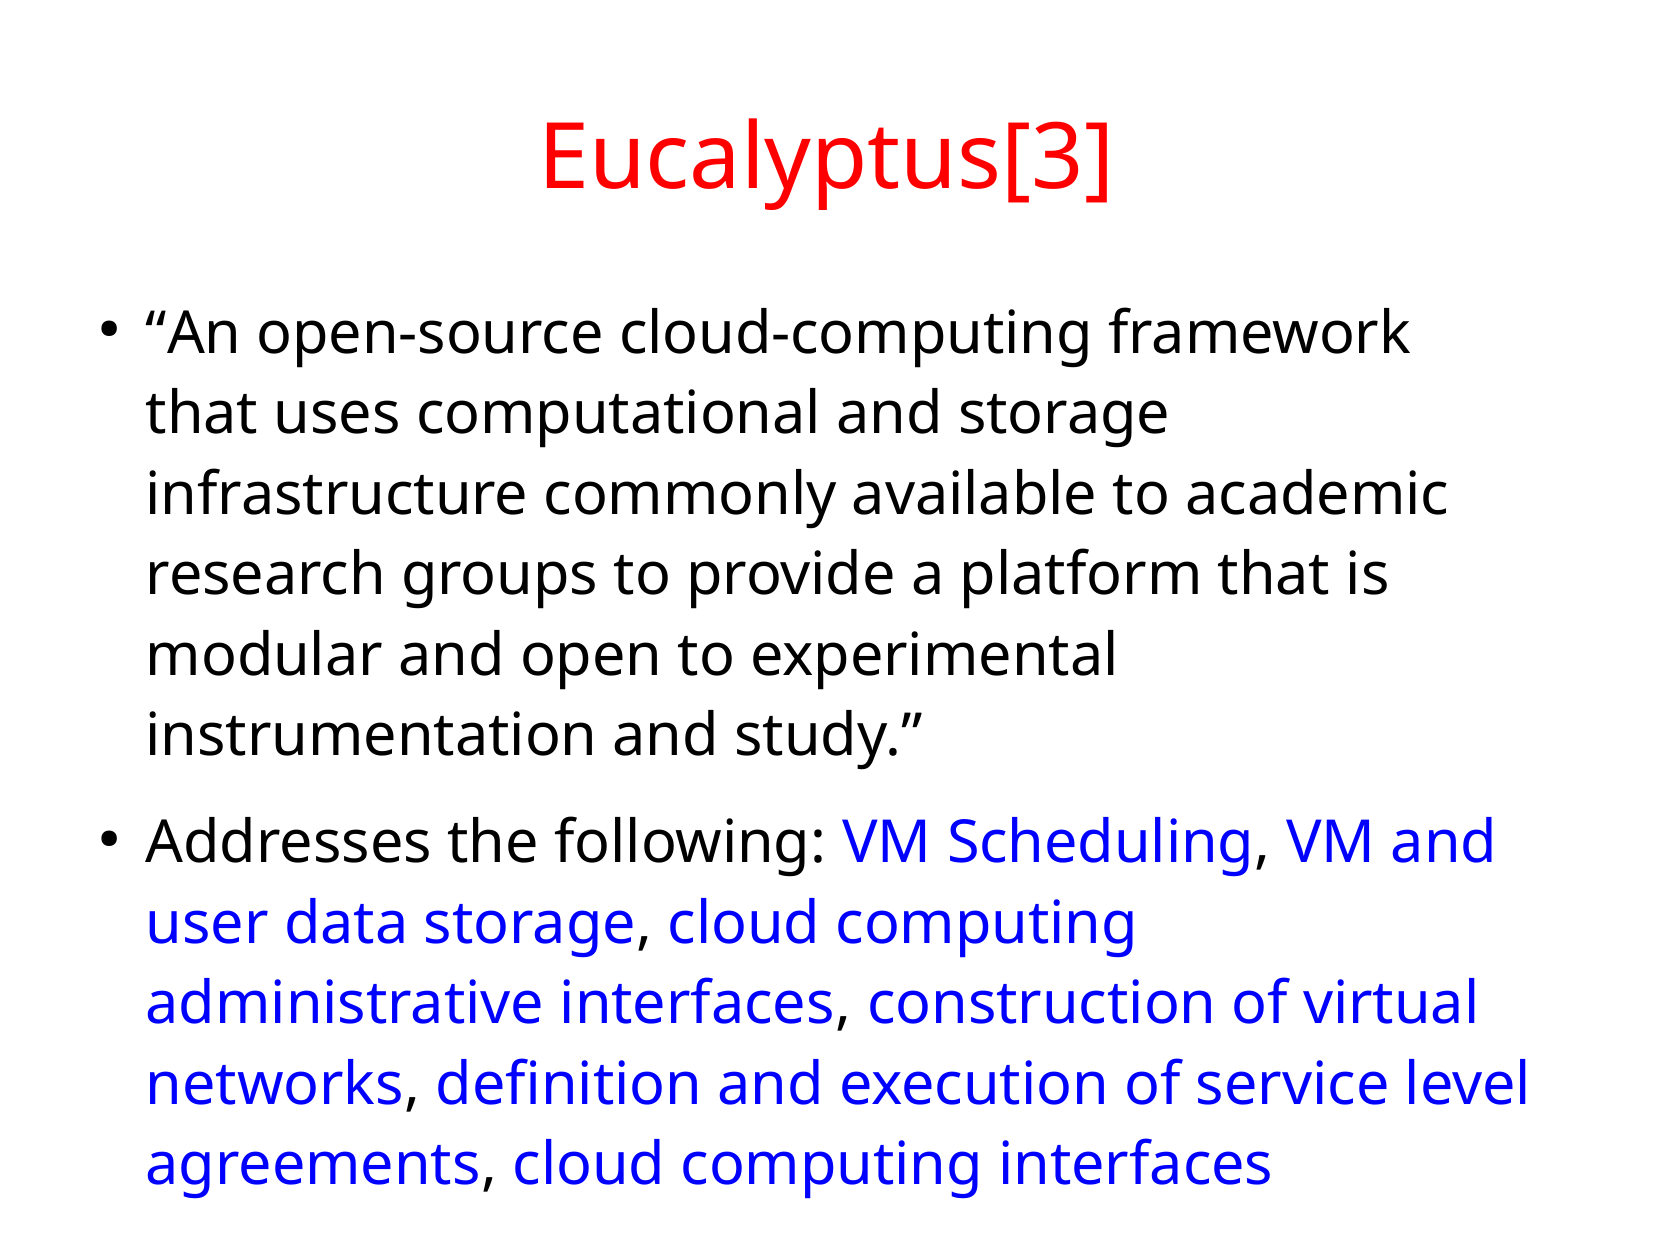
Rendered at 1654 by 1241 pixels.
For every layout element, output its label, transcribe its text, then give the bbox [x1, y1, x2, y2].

title Eucalyptus[3] [82, 49, 1571, 257]
list “An open-source cloud-computing framework that uses computational and storage infrastructure commonly available to academic research groups to provide a platform that is modular and open to experimental instrumentation and study.” Addresses the following: VM Scheduling, VM and user data storage, cloud computing administrative interfaces, construction of virtual networks, definition and execution of service level agreements, cloud computing interfaces [82, 290, 1538, 1205]
